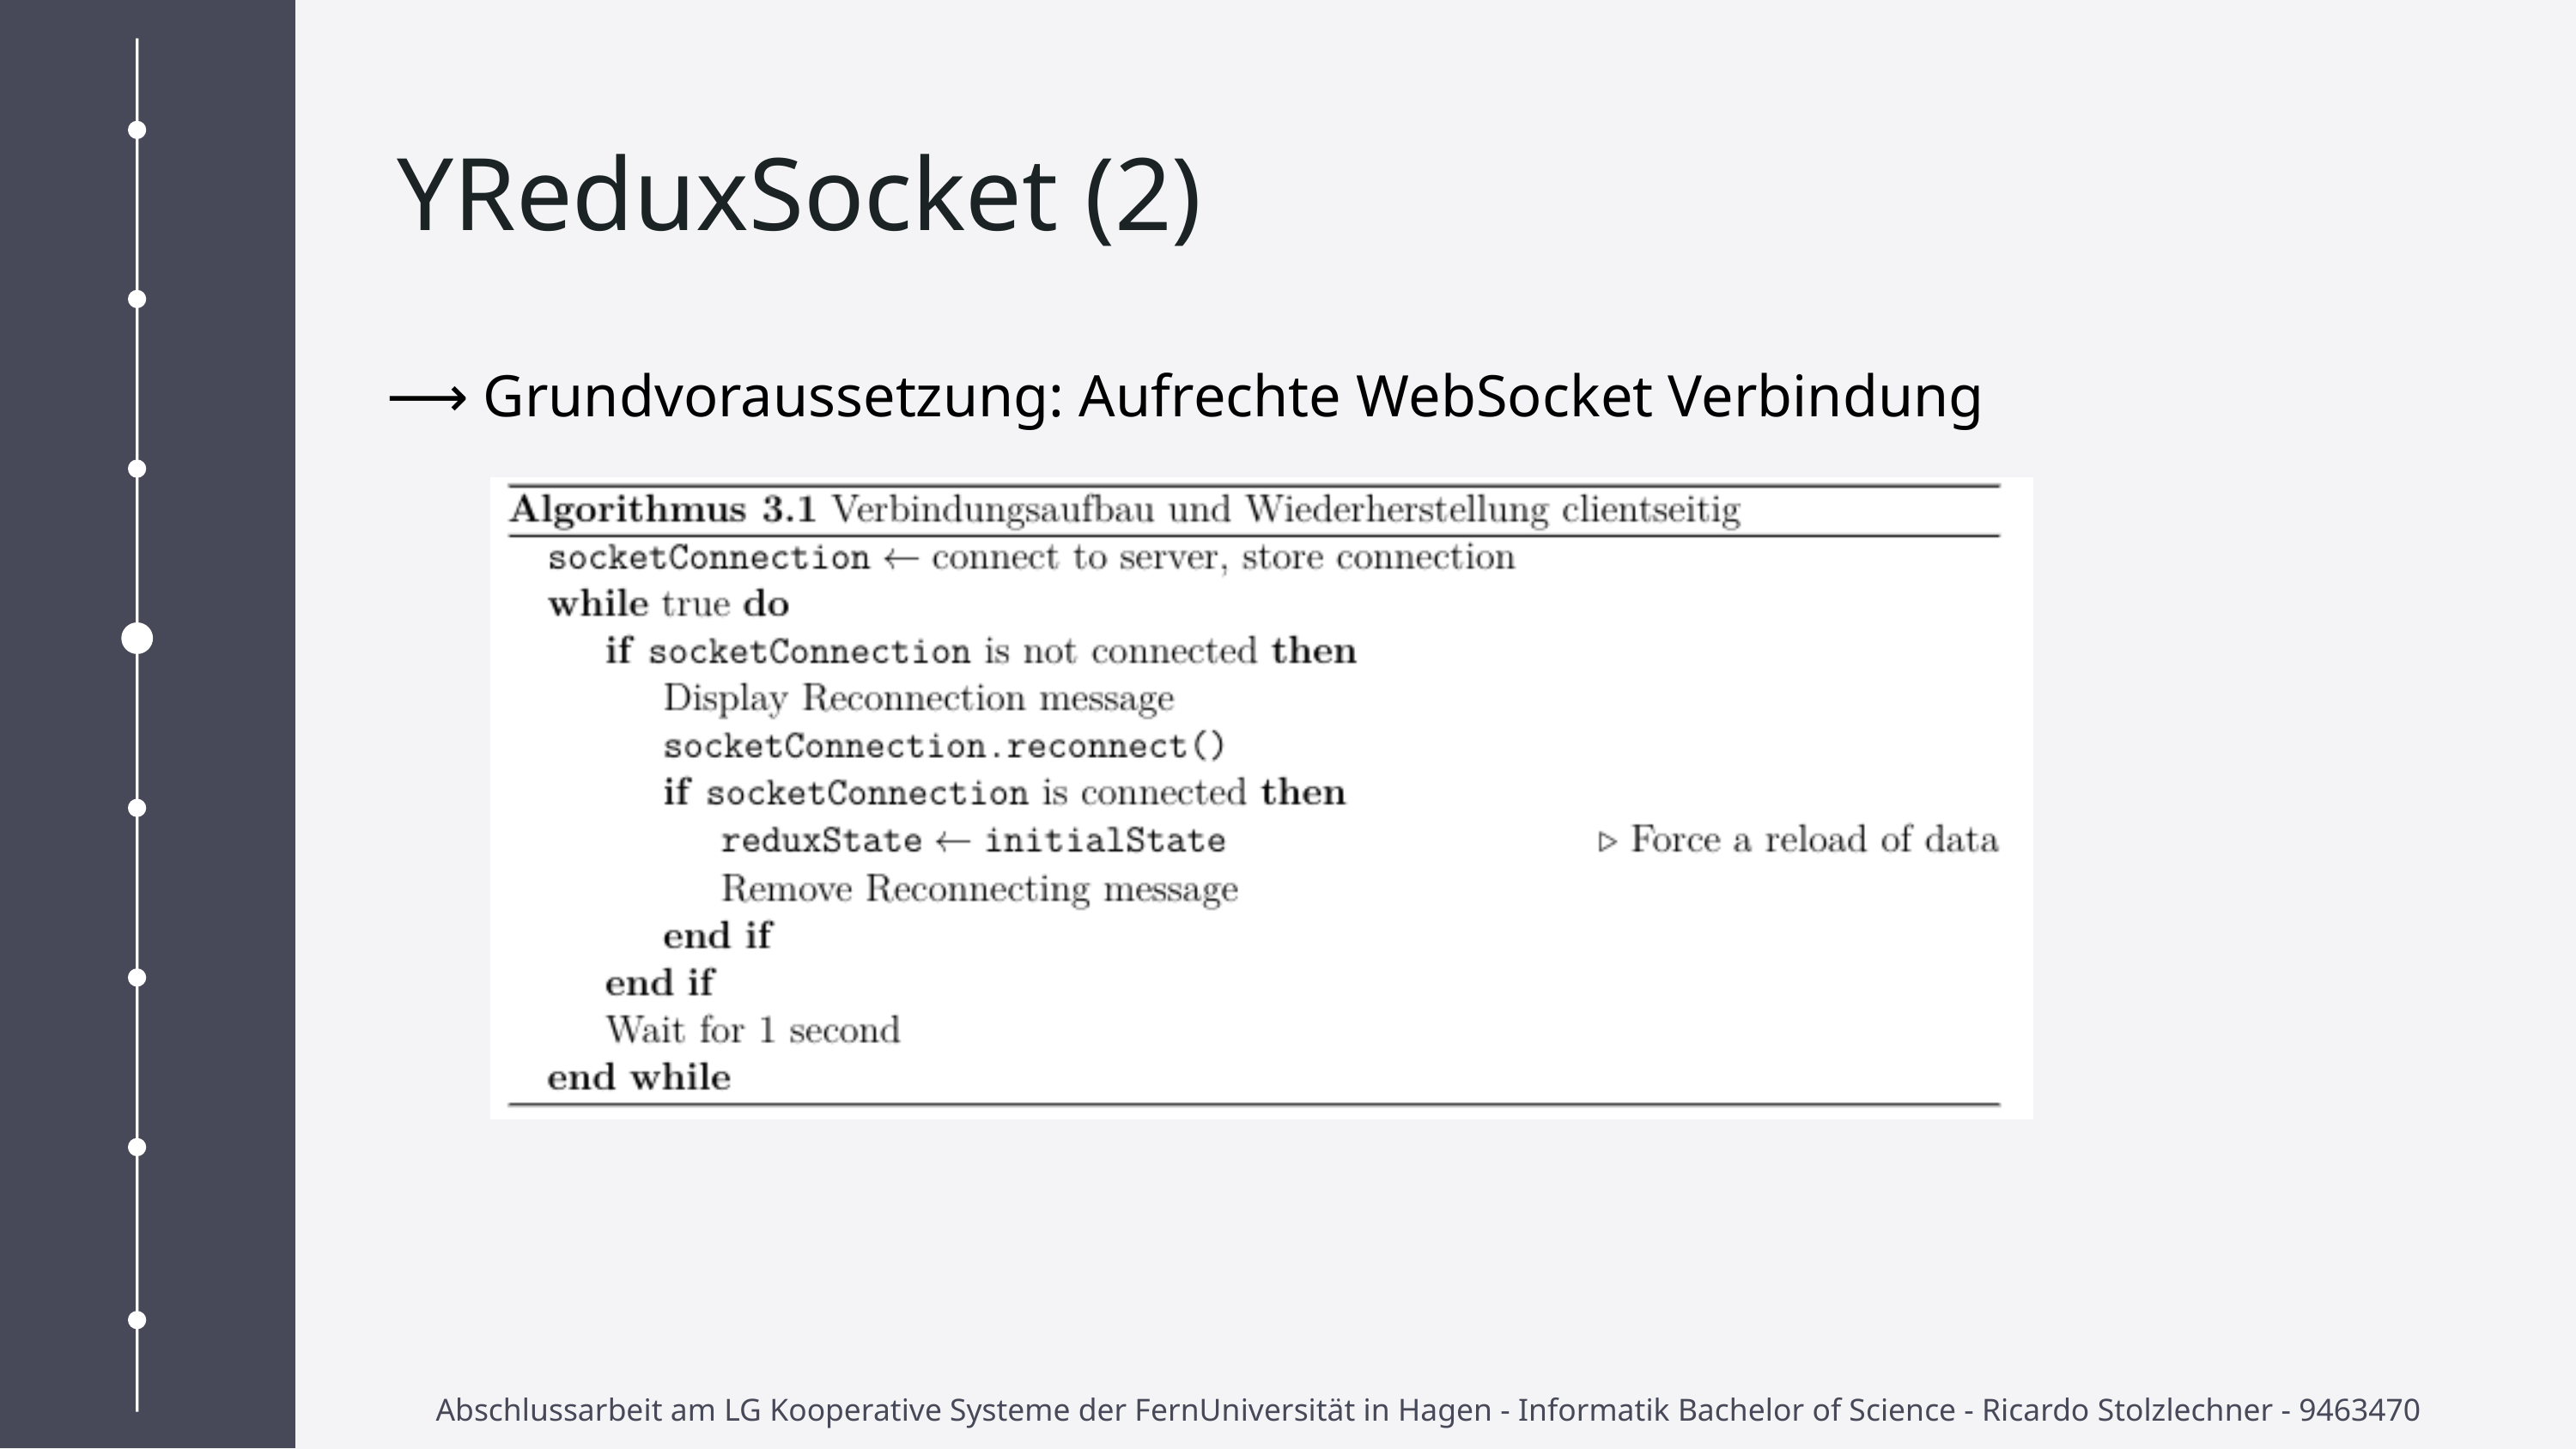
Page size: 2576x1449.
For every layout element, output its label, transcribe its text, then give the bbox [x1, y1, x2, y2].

picture [490, 477, 2033, 1119]
text_box Abschlussarbeit am LG Kooperative Systeme der FernUniversität in Hagen - Informatik Bachelor of Science - Ricardo Stolzlechner - 9463470 [356, 1384, 2501, 1428]
text_box [0, 0, 295, 1448]
text_box YReduxSocket (2) [397, 110, 2545, 251]
text_box ⟶ Grundvoraussetzung: Aufrechte WebSocket Verbindung [386, 347, 2451, 428]
